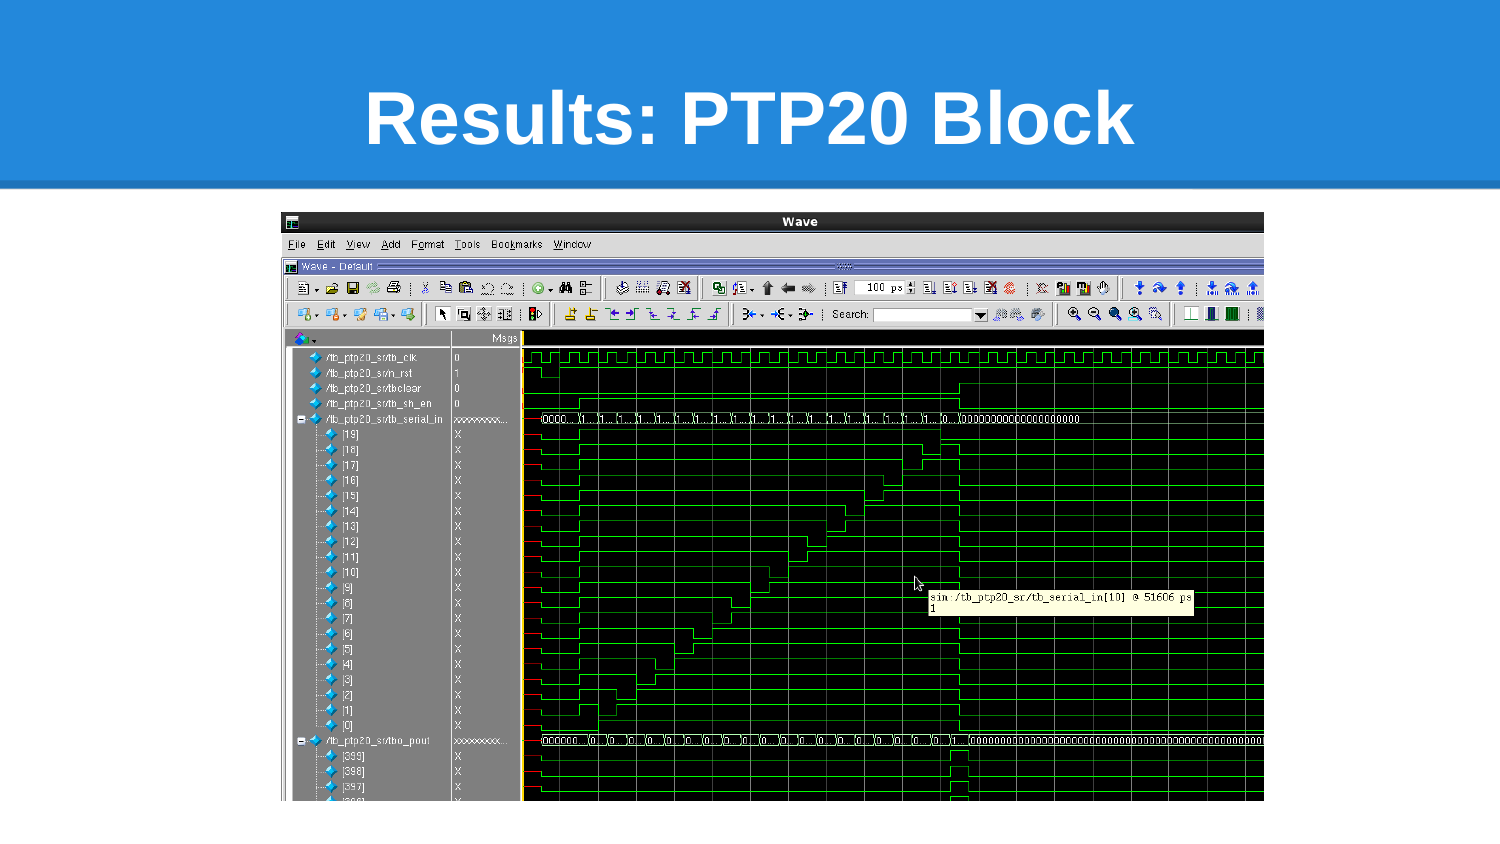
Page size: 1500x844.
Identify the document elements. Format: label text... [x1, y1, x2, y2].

picture [281, 212, 1264, 801]
title Results: PTP20 Block [75, 33, 1425, 175]
